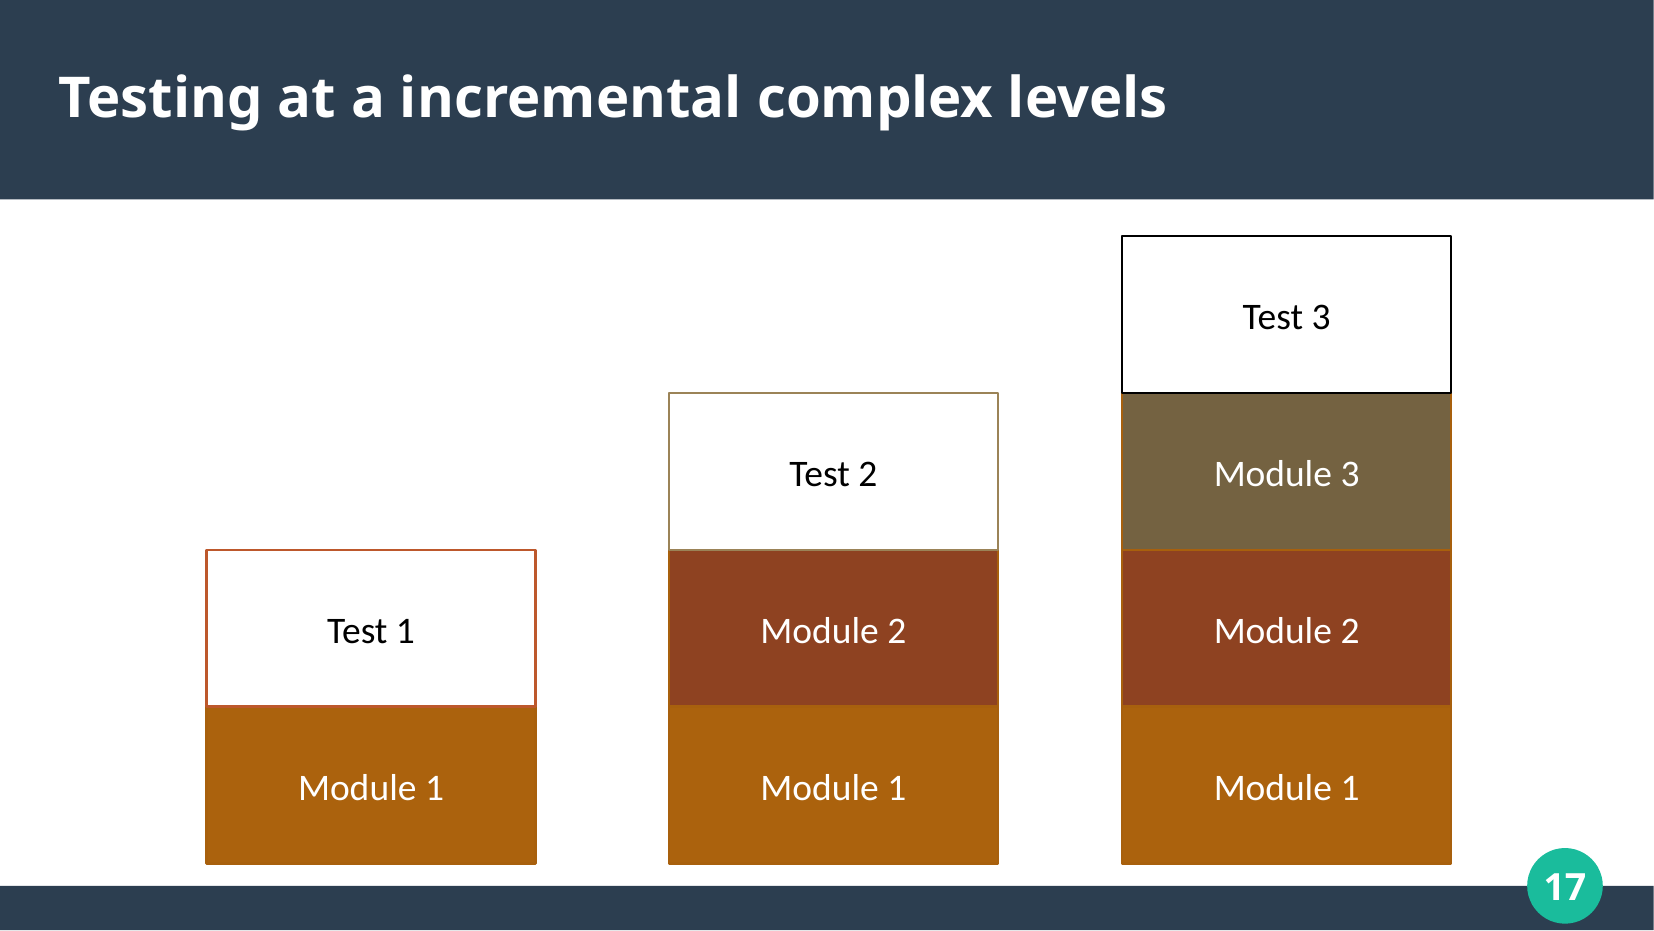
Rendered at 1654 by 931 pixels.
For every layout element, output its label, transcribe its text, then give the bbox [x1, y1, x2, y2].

text_box Test 3 [1122, 236, 1452, 393]
text_box Module 1 [668, 707, 998, 864]
text_box Module 1 [1122, 707, 1452, 864]
text_box Test 1 [206, 549, 536, 707]
text_box Module 2 [1122, 550, 1452, 707]
text_box Module 2 [668, 550, 998, 707]
title Testing at a incremental complex levels [59, 37, 1595, 155]
text_box Module 3 [1122, 393, 1452, 550]
text_box Test 2 [668, 393, 998, 550]
text_box Module 1 [206, 707, 536, 864]
